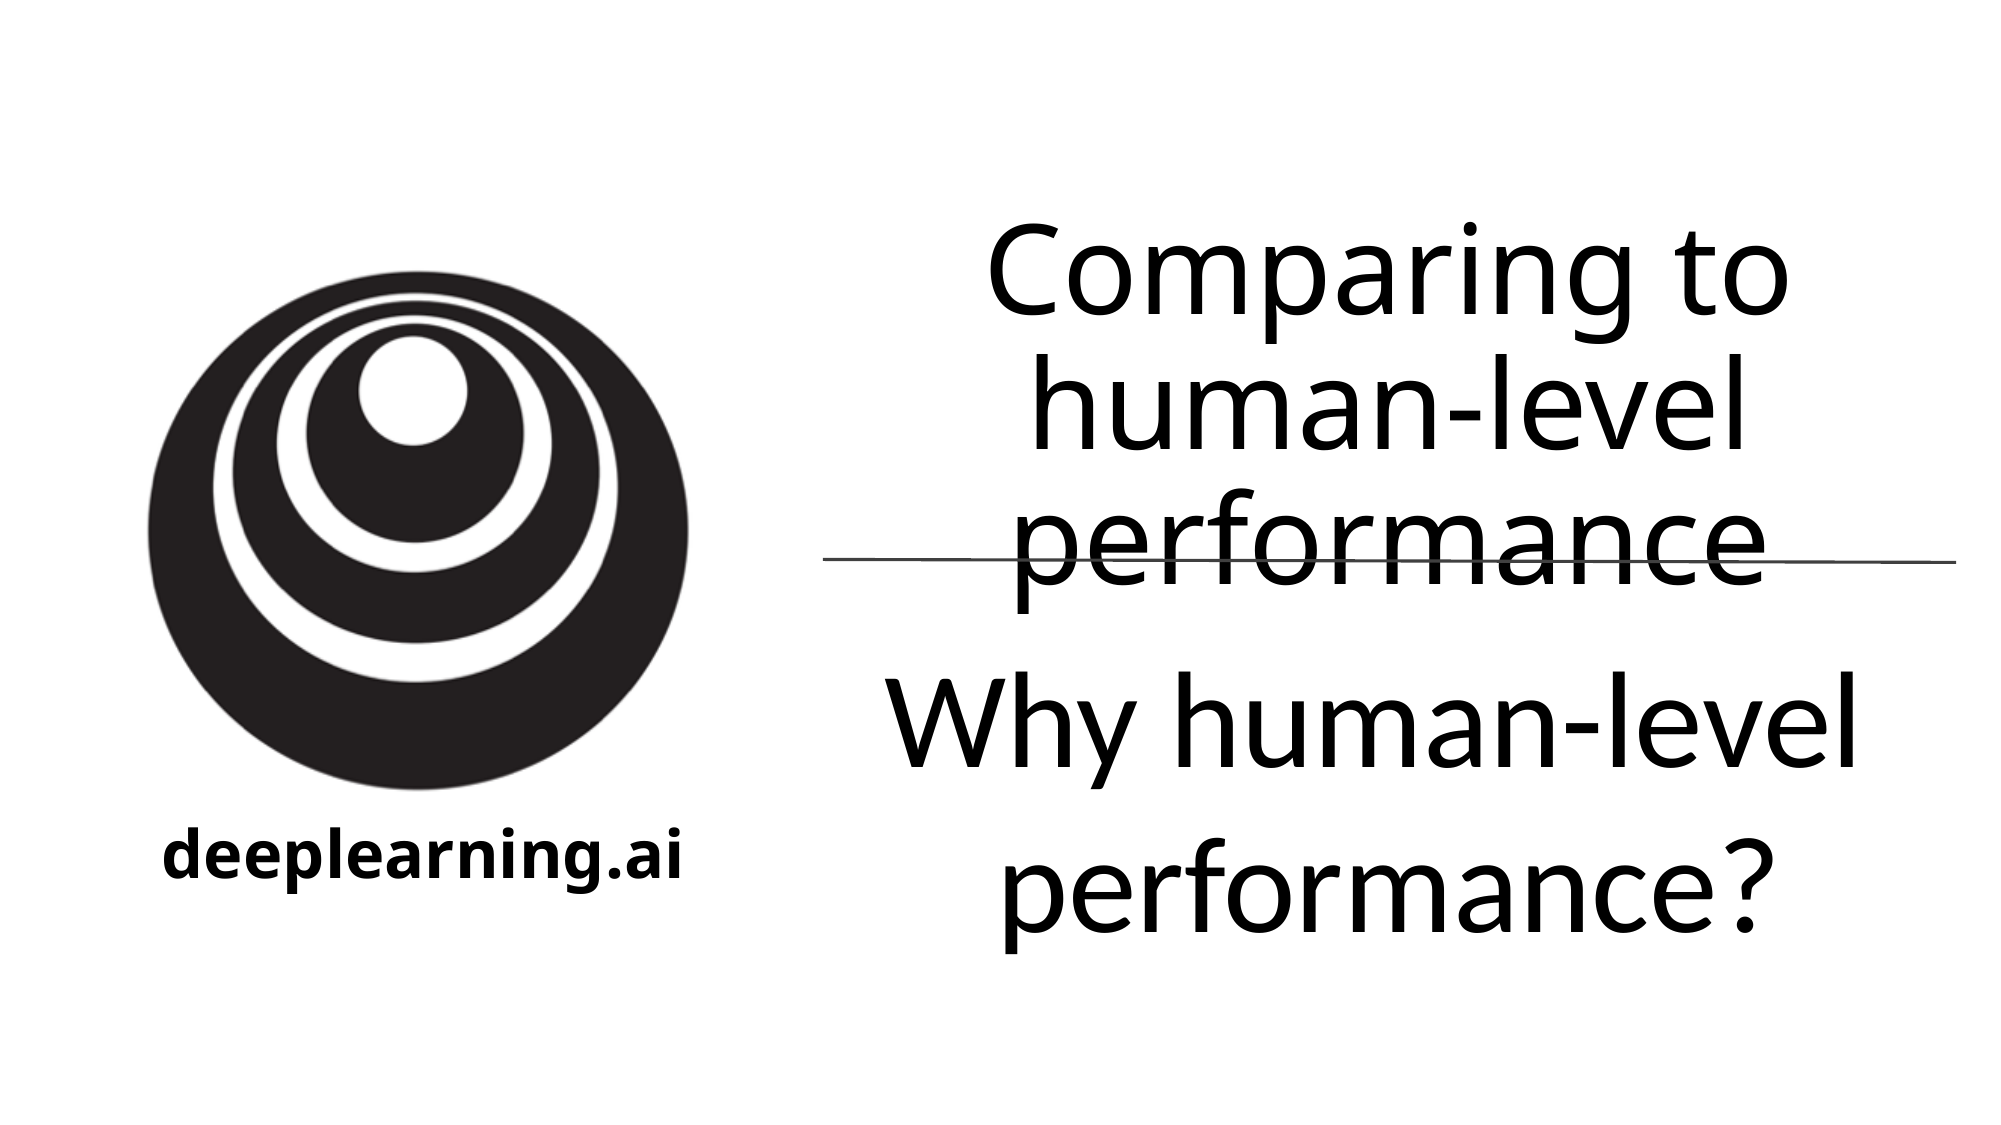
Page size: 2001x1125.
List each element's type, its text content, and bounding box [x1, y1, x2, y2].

text_box deeplearning.ai [56, 768, 753, 901]
title Comparing to human-level performance [815, 199, 1964, 500]
text_box Why human-level performance? [753, 622, 2000, 972]
picture [108, 234, 739, 768]
text_box [179, 194, 669, 702]
